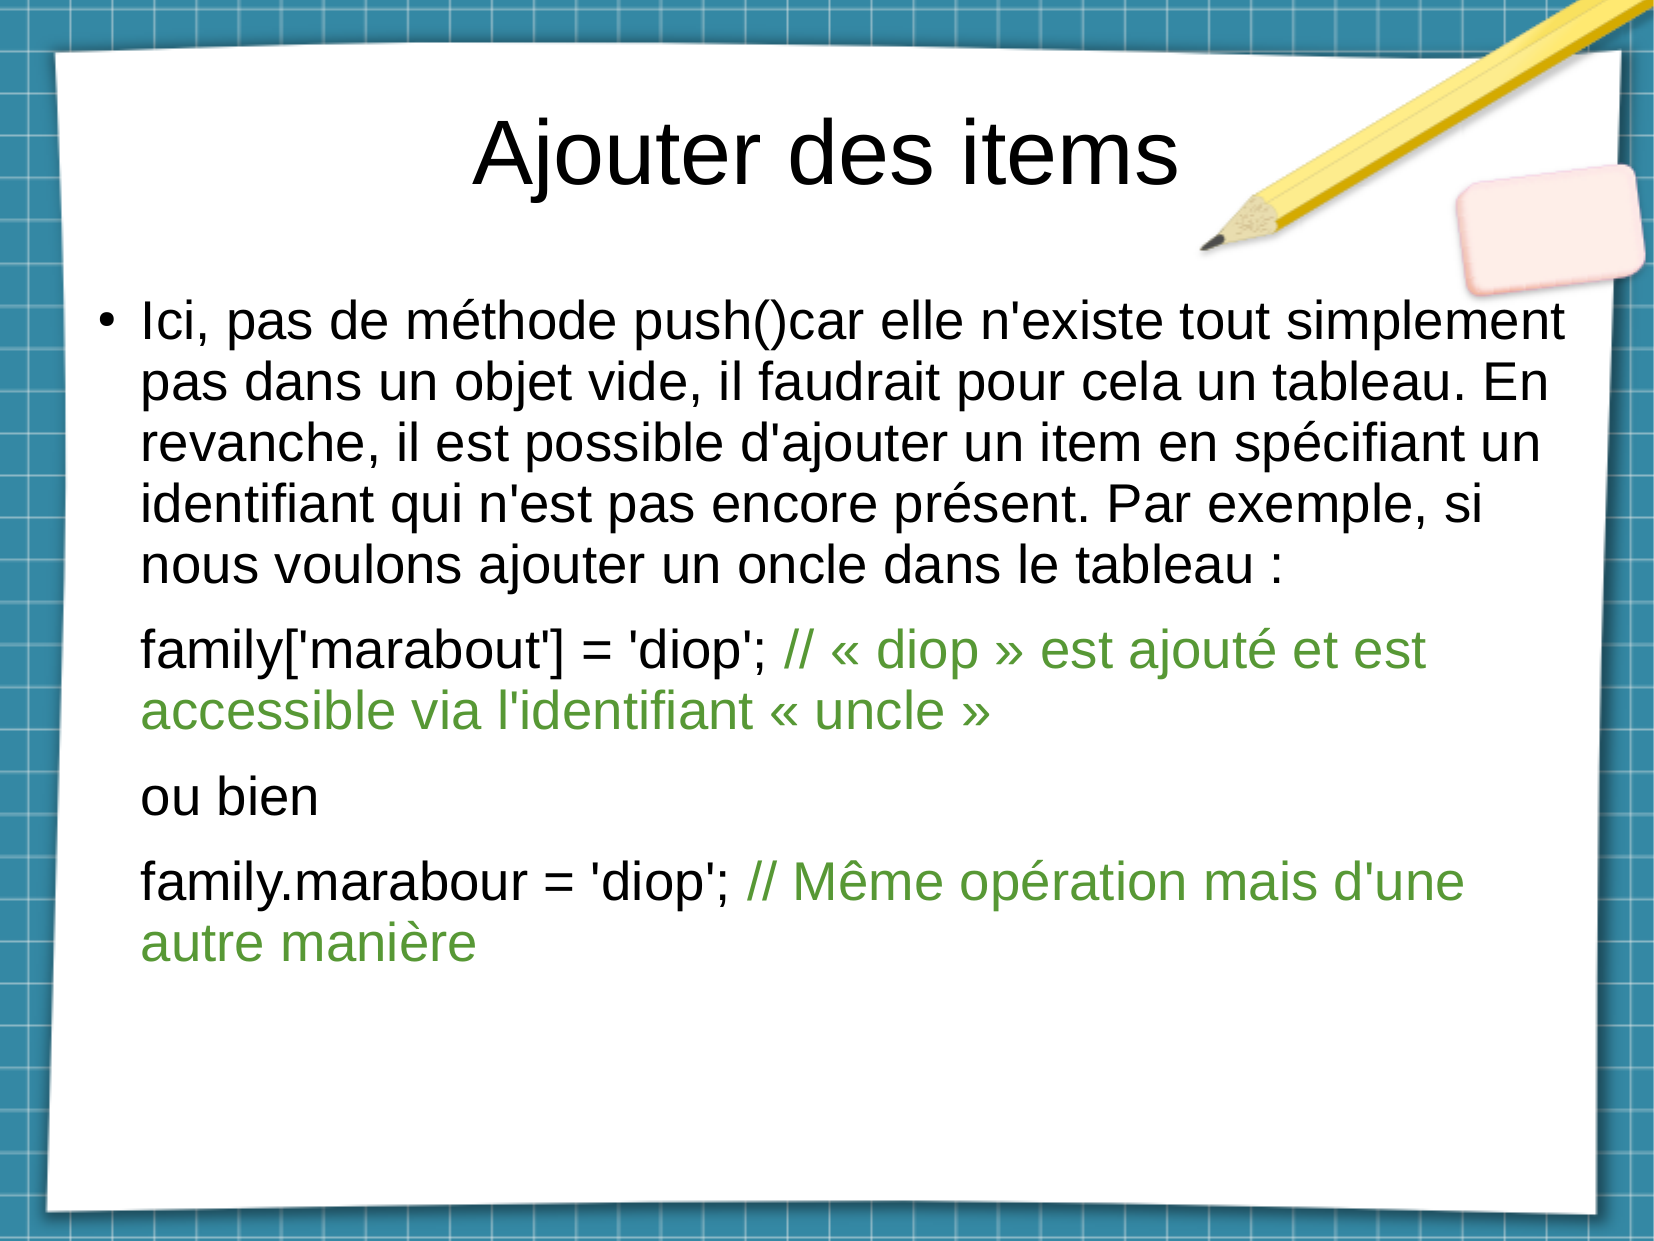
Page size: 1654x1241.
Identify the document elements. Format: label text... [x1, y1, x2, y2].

list Ici, pas de méthode push()car elle n'existe tout simplement pas dans un objet vide, il faudrait pour cela un tableau. En revanche, il est possible d'ajouter un item en spécifiant un identifiant qui n'est pas encore présent. Par exemple, si nous voulons ajouter un oncle dans le tableau : family['marabout'] = 'diop'; // « diop » est ajouté et est accessible via l'identifiant « uncle » ou bien family.marabour = 'diop'; // Même opération mais d'une autre manière [82, 290, 1571, 1010]
title Ajouter des items [82, 49, 1571, 257]
picture [0, 0, 1654, 1241]
